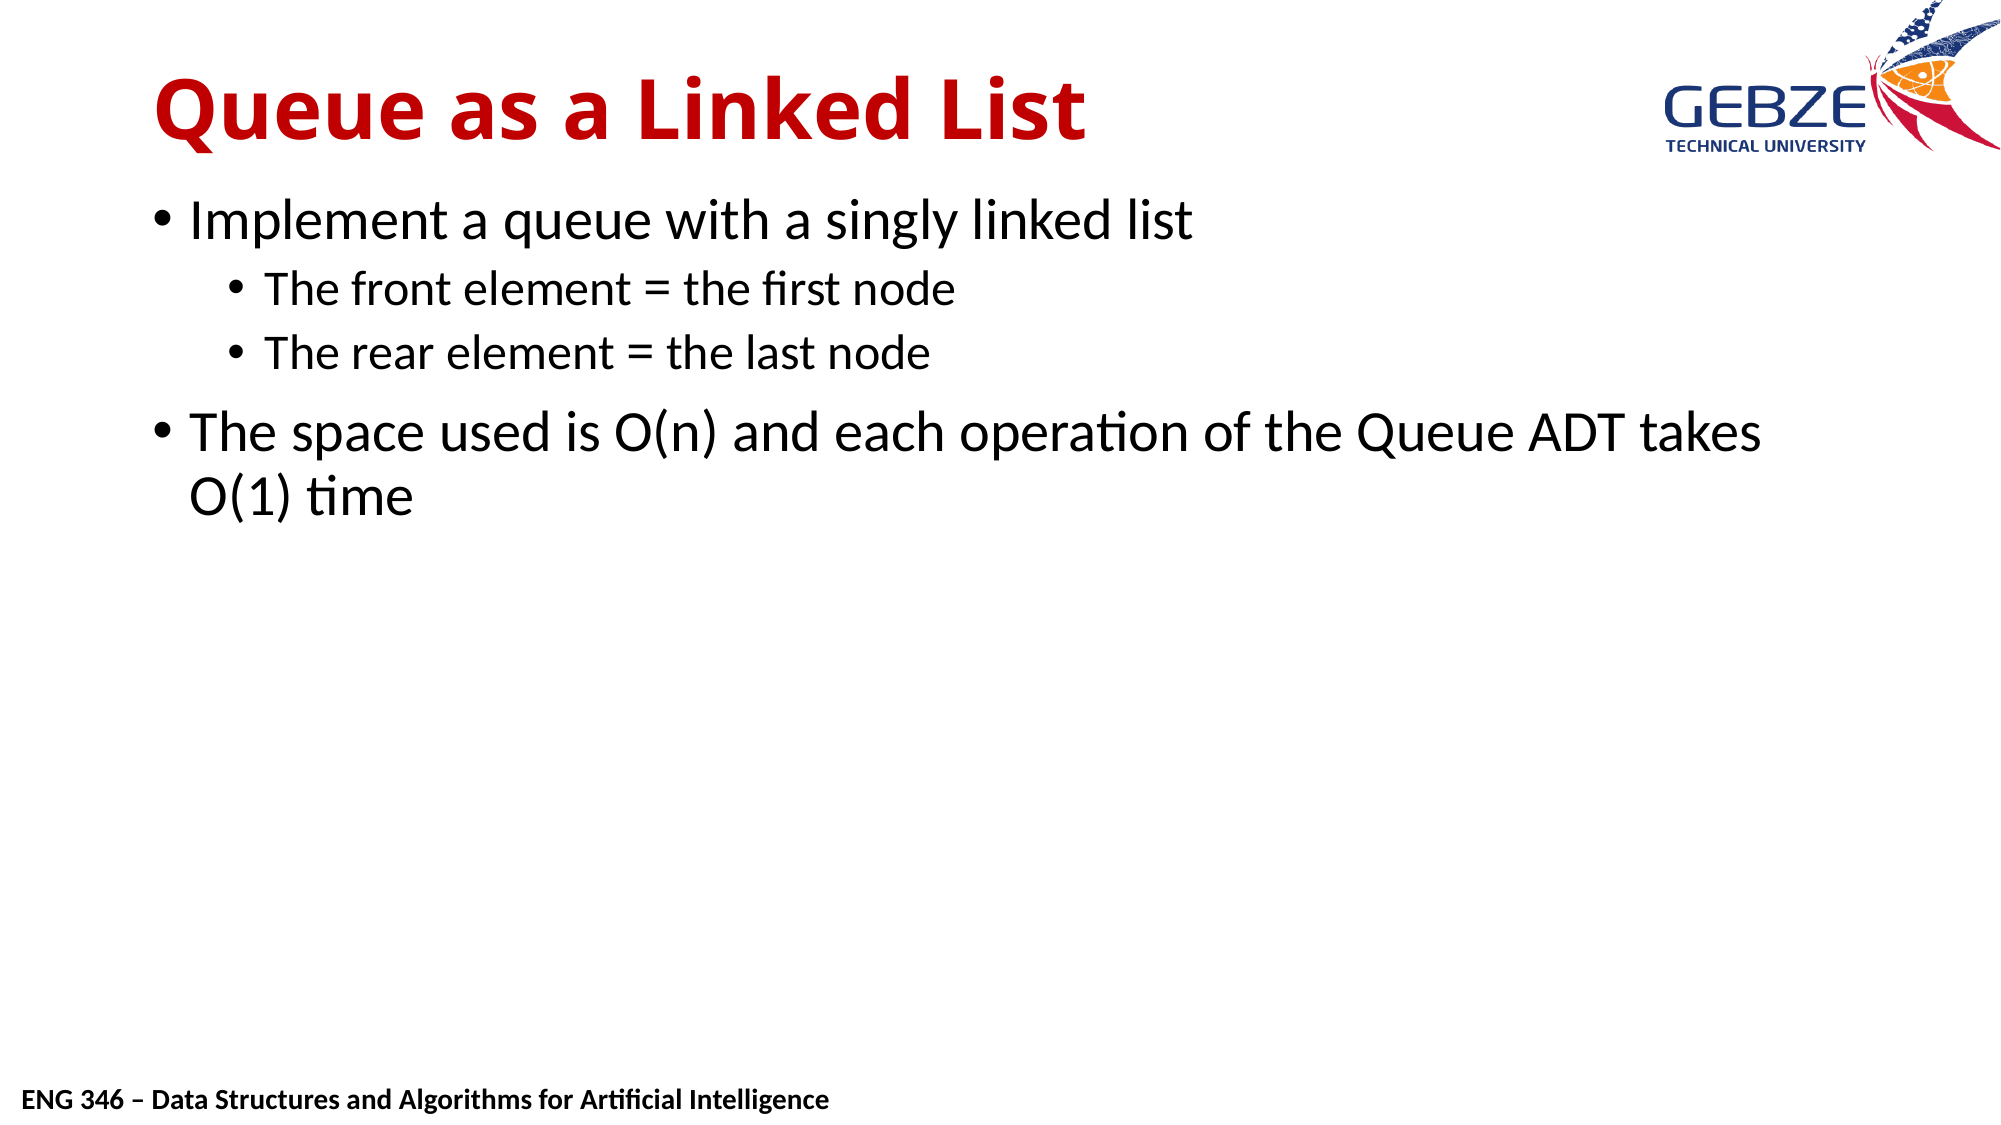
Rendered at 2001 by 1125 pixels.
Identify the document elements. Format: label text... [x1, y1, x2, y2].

picture [1665, 0, 2001, 152]
title Queue as a Linked List [137, 59, 1863, 166]
list Implement a queue with a singly linked list The front element = the first node The rear element = the last node The space used is O(n) and each operation of the Queue ADT takes O(1) time [137, 181, 1863, 1014]
